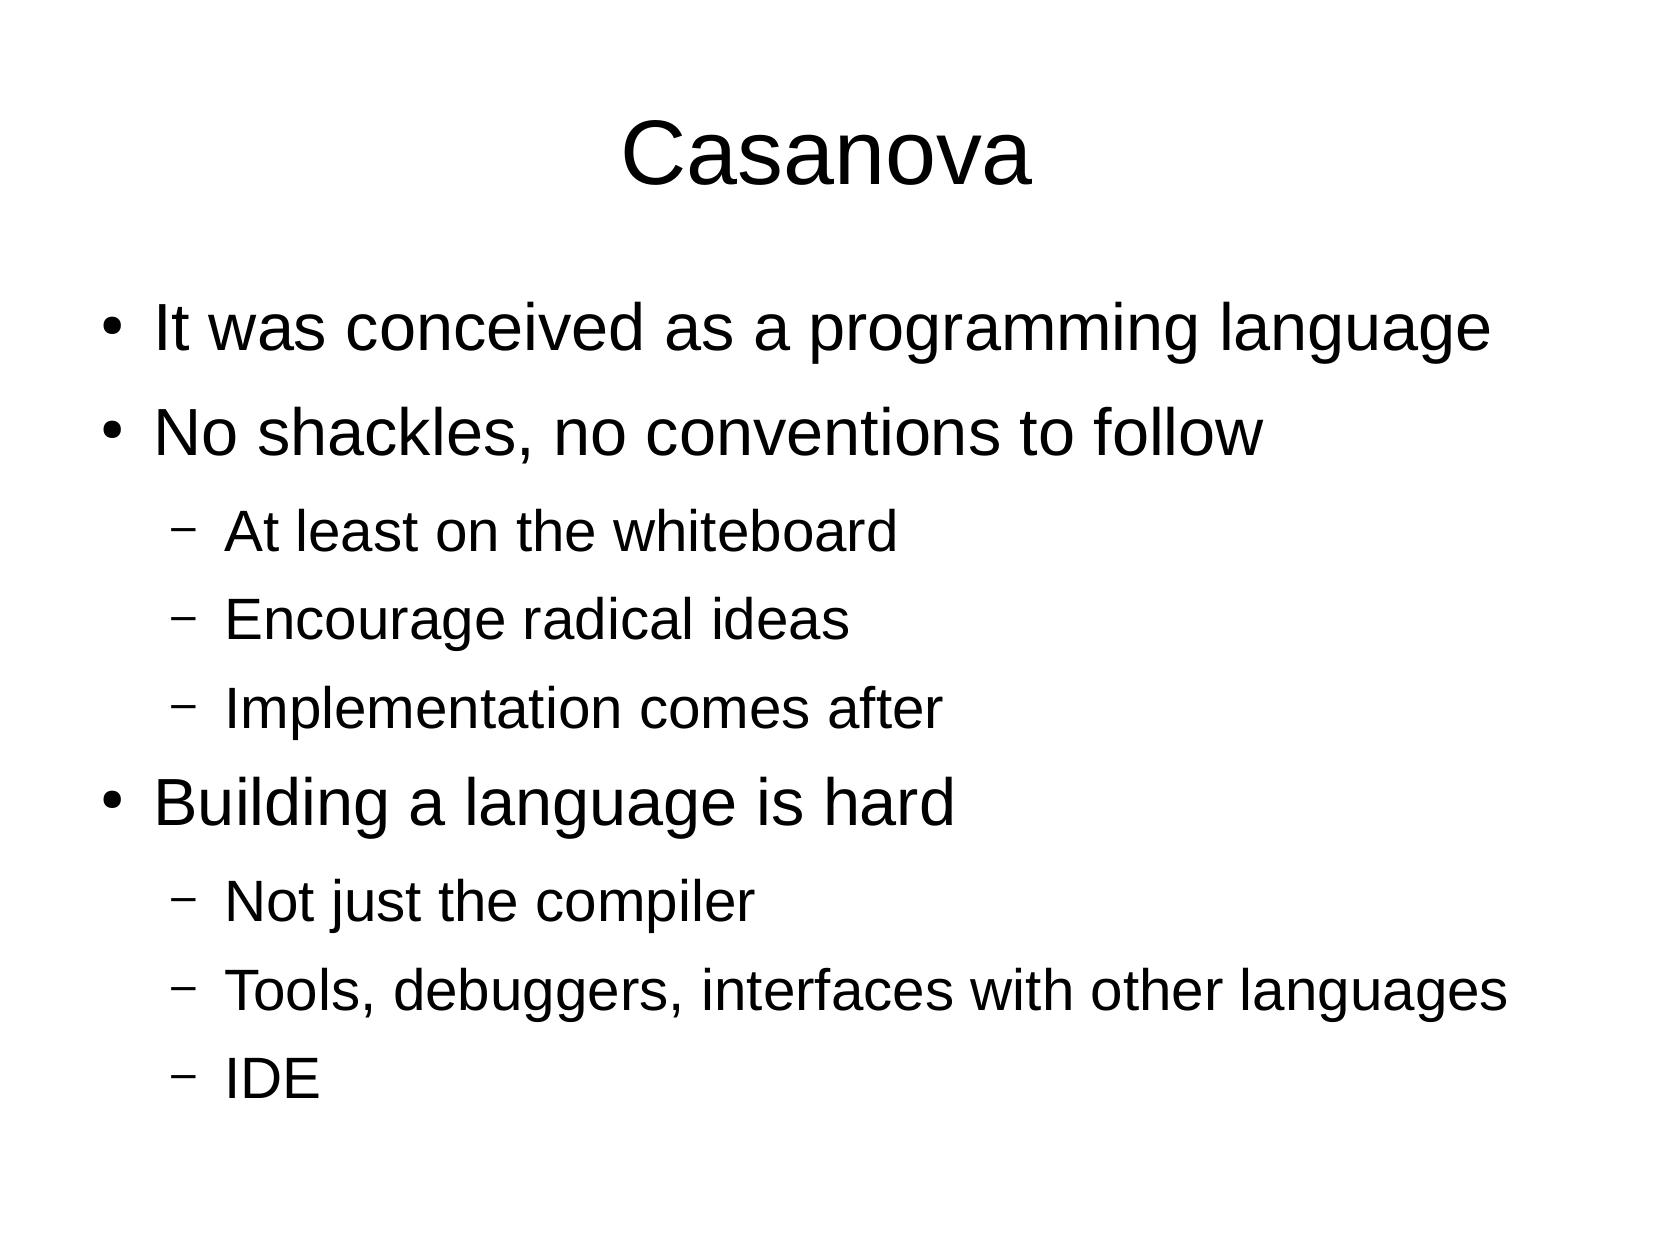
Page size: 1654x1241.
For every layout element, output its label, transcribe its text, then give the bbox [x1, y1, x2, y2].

title Casanova [82, 49, 1571, 257]
list It was conceived as a programming language No shackles, no conventions to follow At least on the whiteboard Encourage radical ideas Implementation comes after Building a language is hard Not just the compiler Tools, debuggers, interfaces with other languages IDE [82, 290, 1571, 1110]
